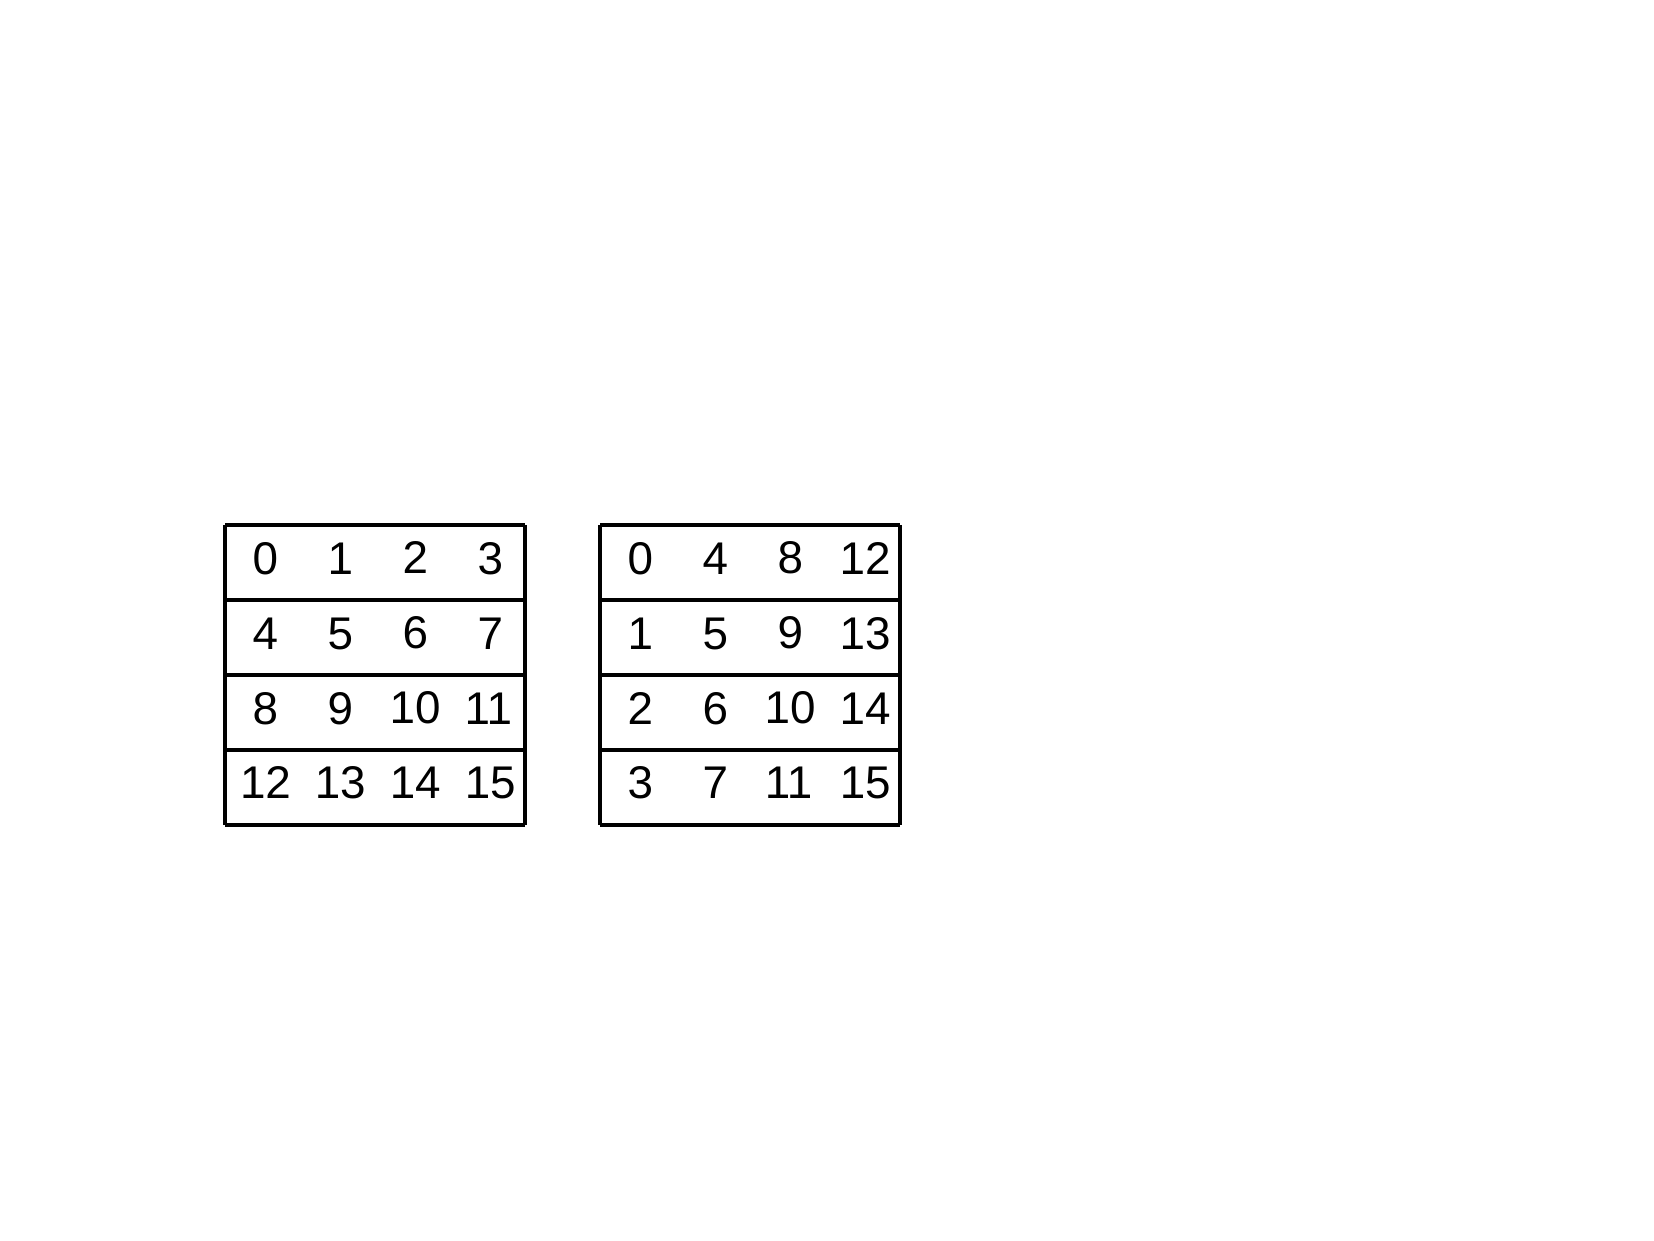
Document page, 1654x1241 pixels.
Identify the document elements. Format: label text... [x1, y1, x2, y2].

text_box 9 [299, 675, 368, 742]
text_box 8 [749, 525, 818, 592]
text_box 10 [749, 675, 824, 742]
text_box 12 [227, 752, 306, 816]
text_box 14 [375, 752, 450, 816]
text_box 6 [374, 602, 443, 667]
text_box 10 [374, 675, 449, 742]
text_box 5 [299, 602, 368, 667]
text_box 0 [225, 525, 293, 592]
text_box 0 [600, 525, 668, 592]
text_box 1 [602, 602, 668, 667]
text_box 4 [674, 525, 743, 592]
text_box 15 [825, 752, 898, 816]
text_box 11 [750, 752, 825, 816]
text_box 4 [227, 602, 293, 667]
text_box 8 [225, 675, 293, 742]
text_box 6 [674, 675, 743, 742]
text_box 7 [449, 602, 518, 667]
text_box 15 [450, 752, 523, 816]
text_box 12 [824, 525, 906, 592]
text_box 13 [824, 602, 898, 667]
text_box 2 [600, 675, 668, 742]
text_box 13 [902, 600, 906, 667]
text_box 15 [902, 749, 906, 816]
text_box 15 [527, 749, 531, 816]
text_box 14 [824, 675, 906, 742]
text_box 11 [449, 675, 528, 742]
text_box 9 [749, 602, 818, 667]
text_box 2 [374, 525, 443, 592]
text_box 13 [306, 752, 375, 816]
text_box 3 [602, 752, 669, 816]
text_box 3 [449, 525, 518, 592]
text_box 5 [674, 602, 743, 667]
text_box 7 [675, 752, 744, 816]
text_box 1 [299, 525, 368, 592]
